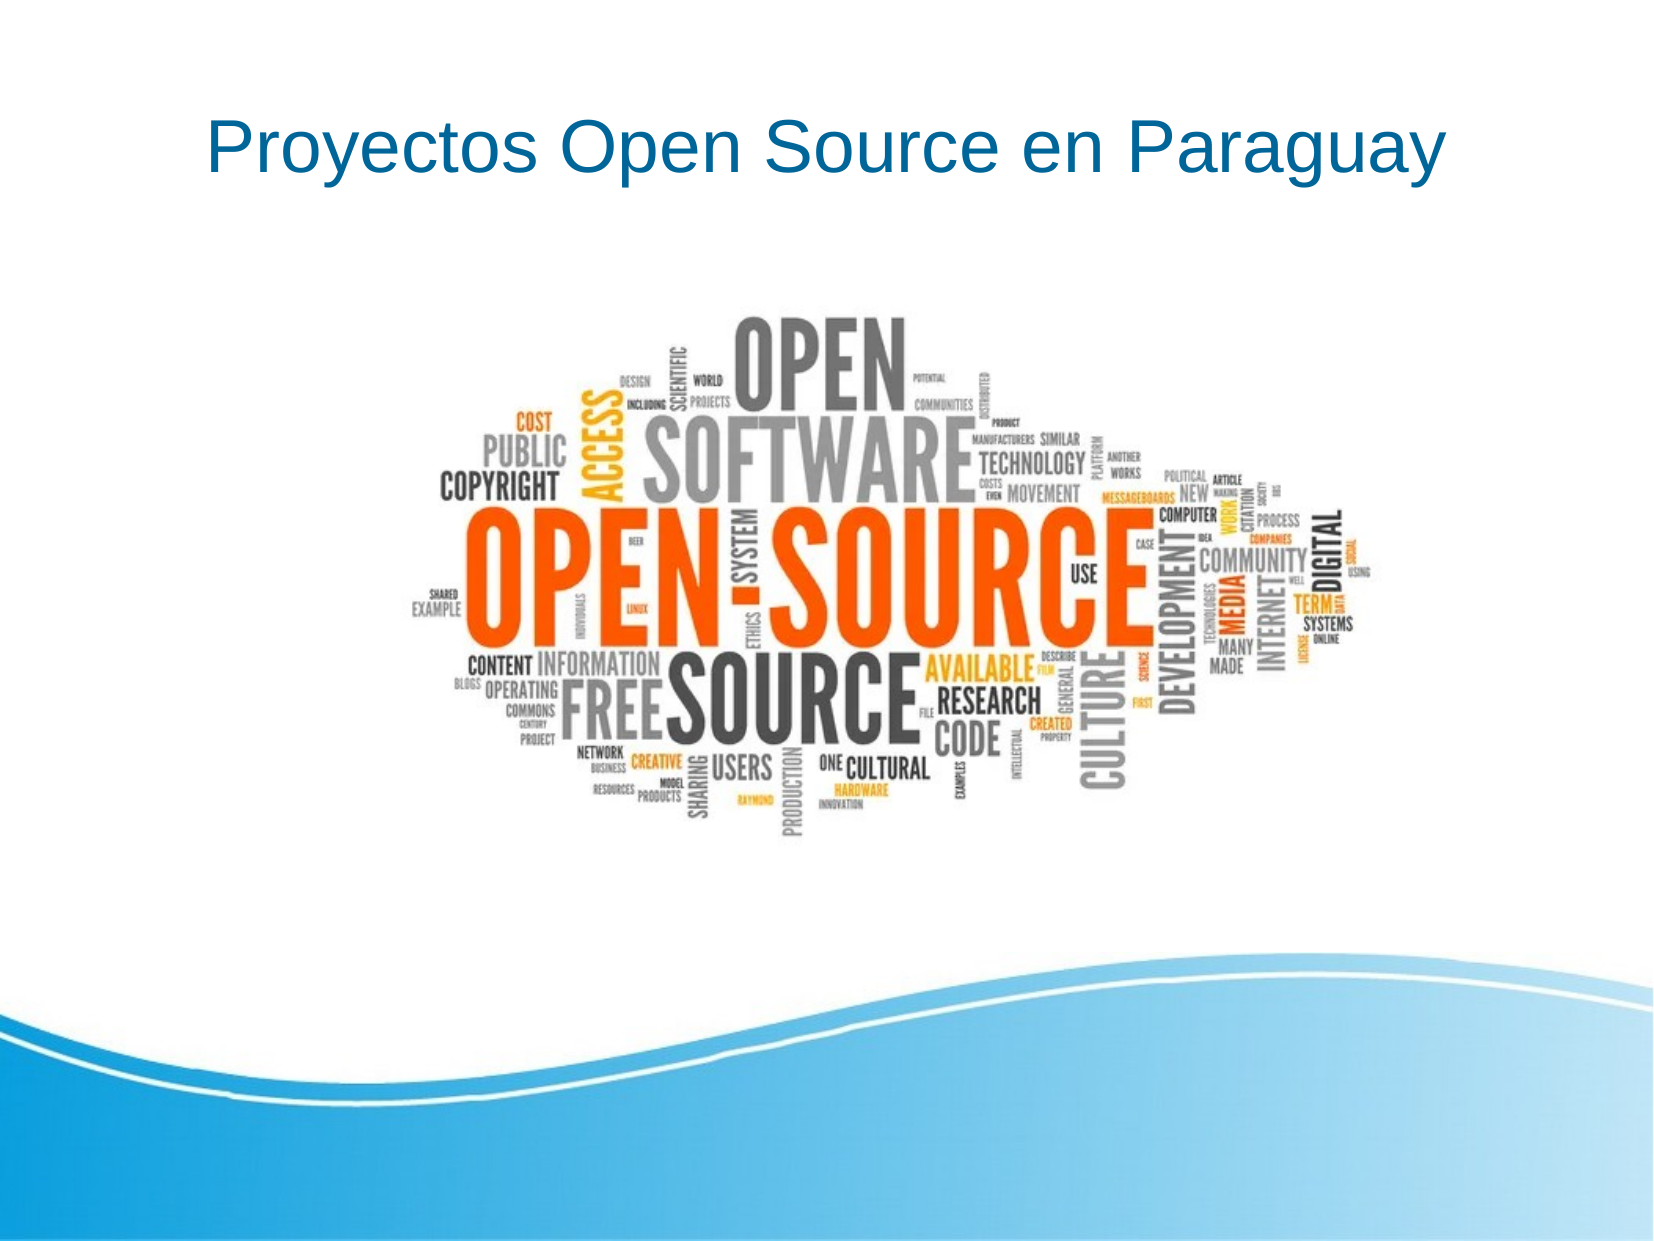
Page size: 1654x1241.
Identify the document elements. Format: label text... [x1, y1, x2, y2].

picture [0, 952, 1654, 1241]
picture [389, 231, 1394, 922]
title Proyectos Open Source en Paraguay [82, 94, 1571, 200]
